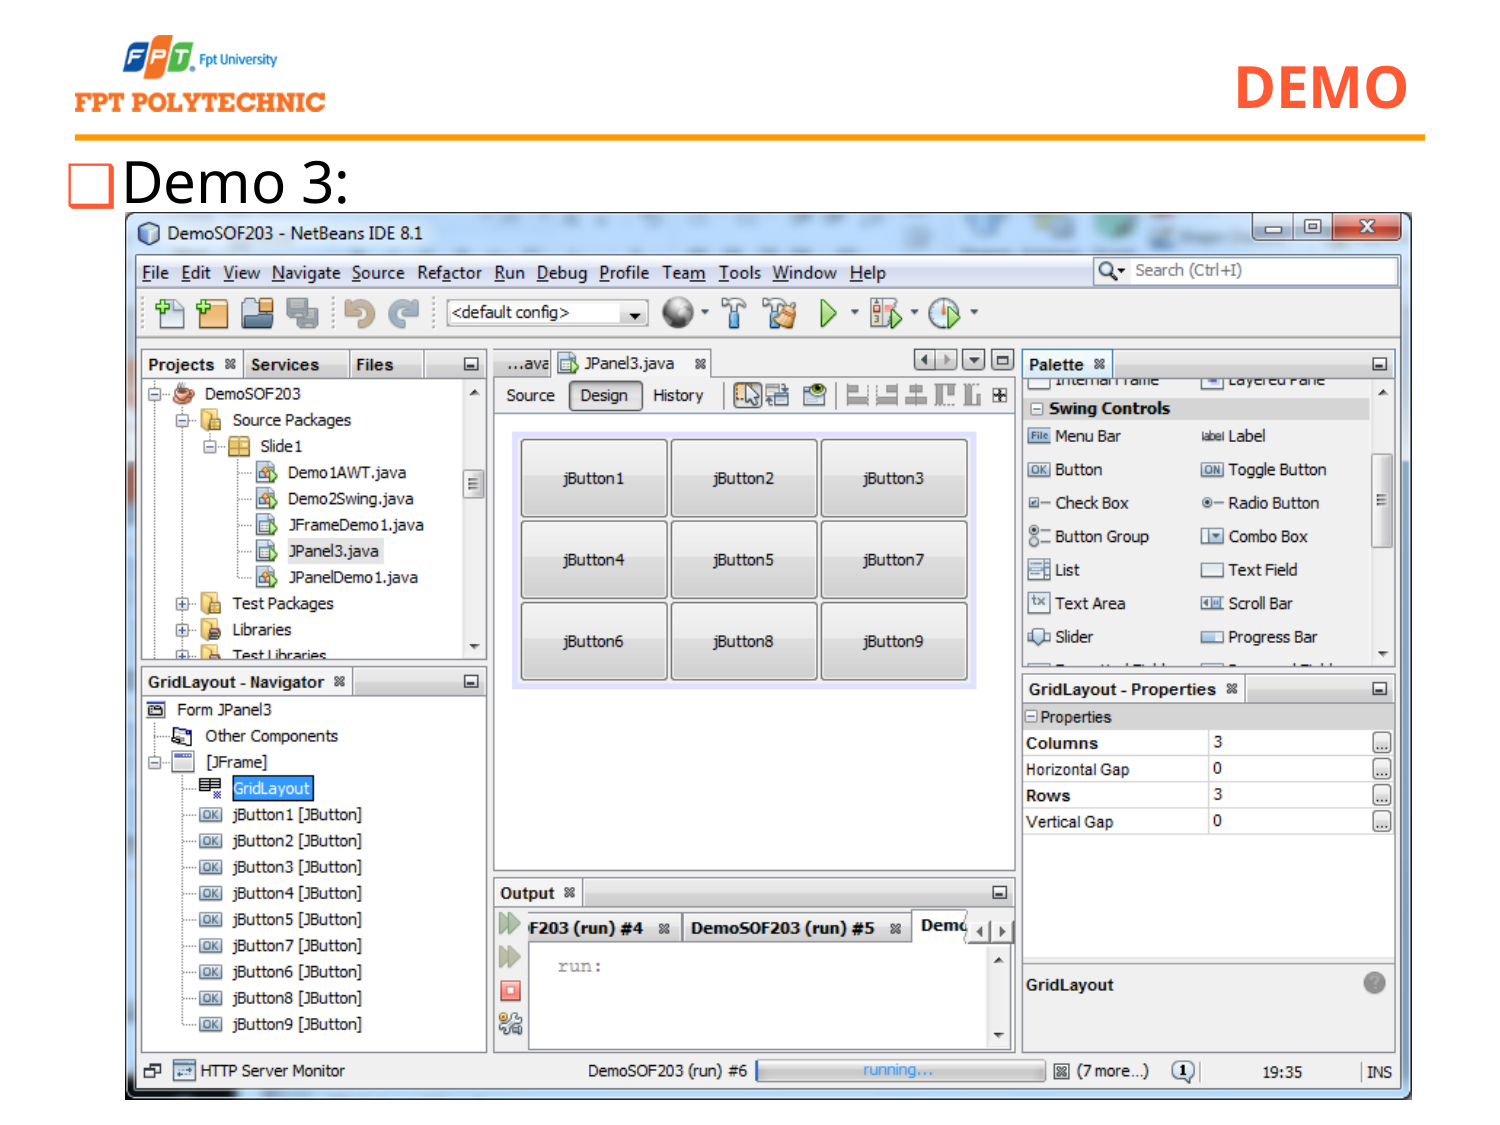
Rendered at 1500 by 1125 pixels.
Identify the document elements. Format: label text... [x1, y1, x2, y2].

list Demo 3: [50, 137, 1400, 1000]
title Demo [337, 45, 1425, 125]
picture [75, 35, 325, 112]
picture [125, 212, 1412, 1100]
